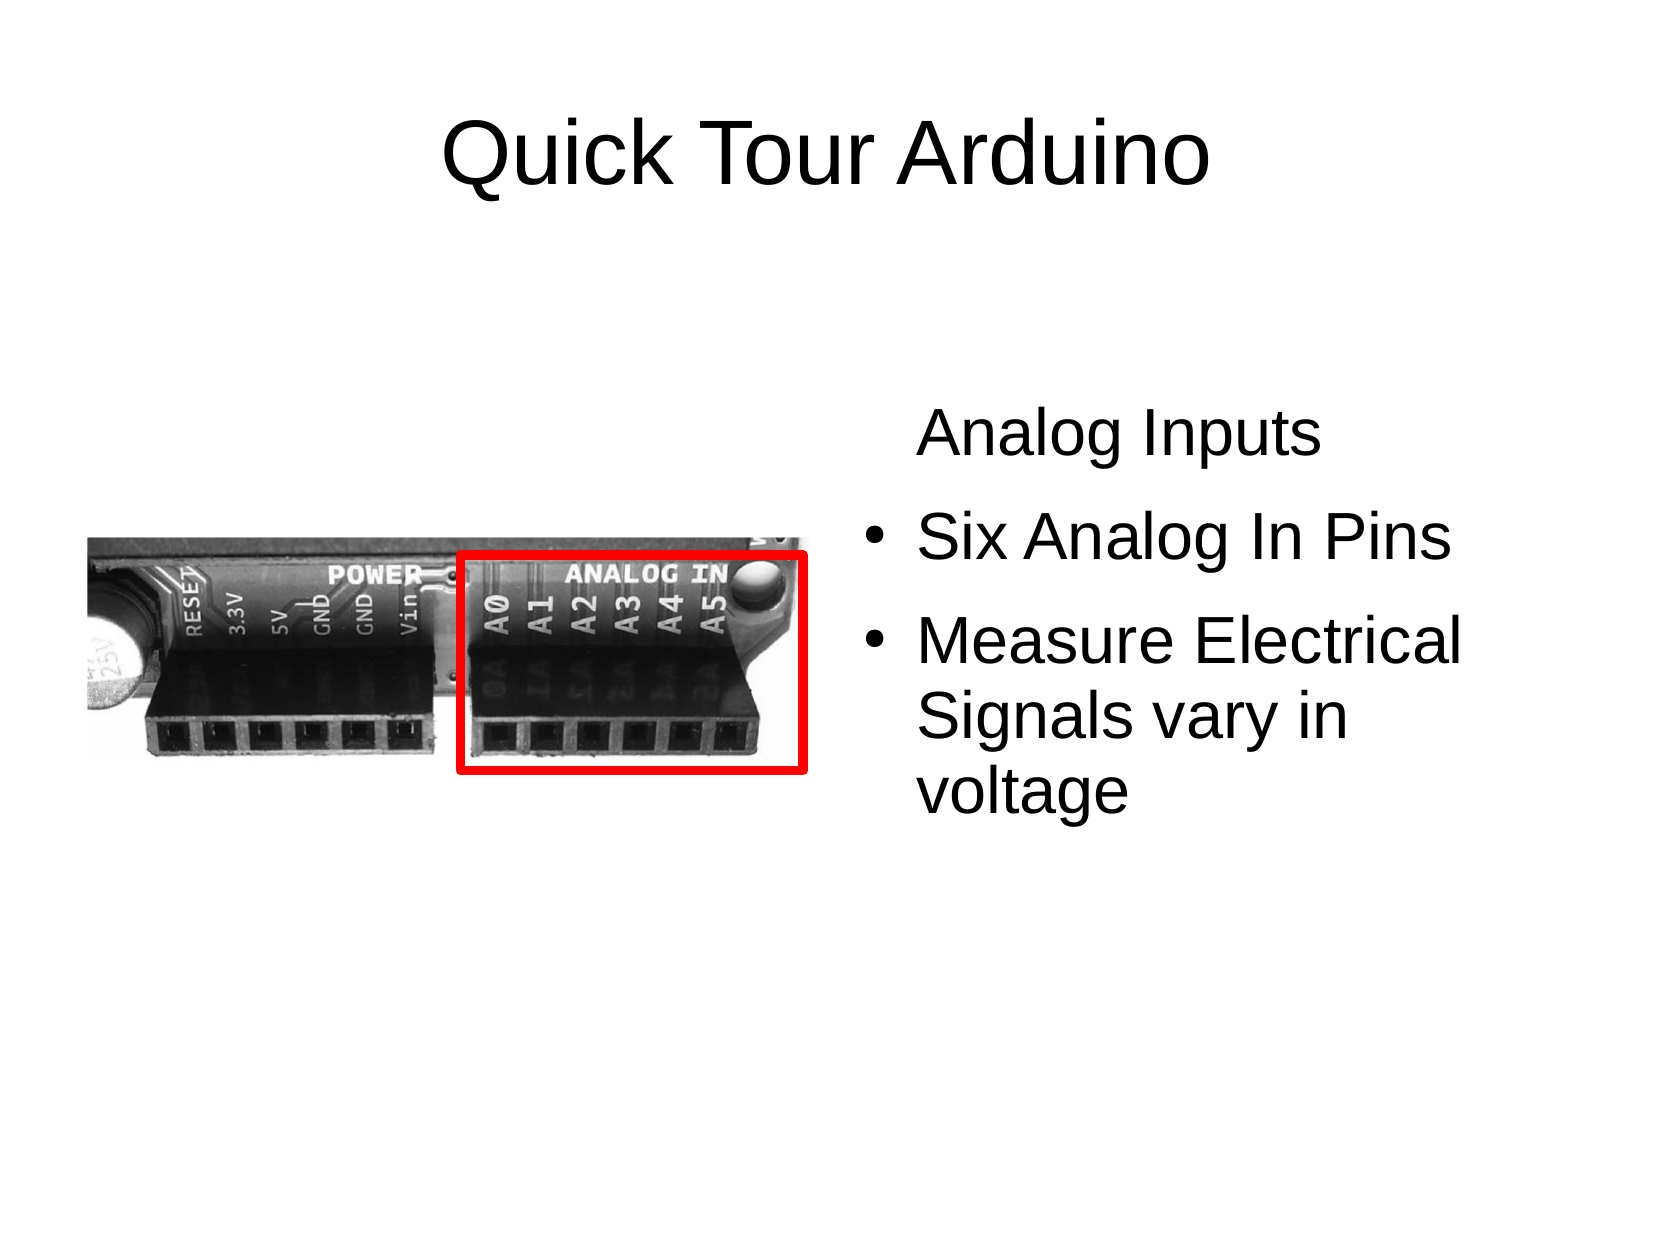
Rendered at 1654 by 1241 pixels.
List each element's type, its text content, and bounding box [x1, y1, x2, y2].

title Quick Tour Arduino [82, 49, 1571, 257]
picture [465, 560, 798, 766]
picture [82, 528, 809, 771]
list Analog Inputs Six Analog In Pins Measure Electrical Signals vary in voltage [845, 290, 1572, 1010]
